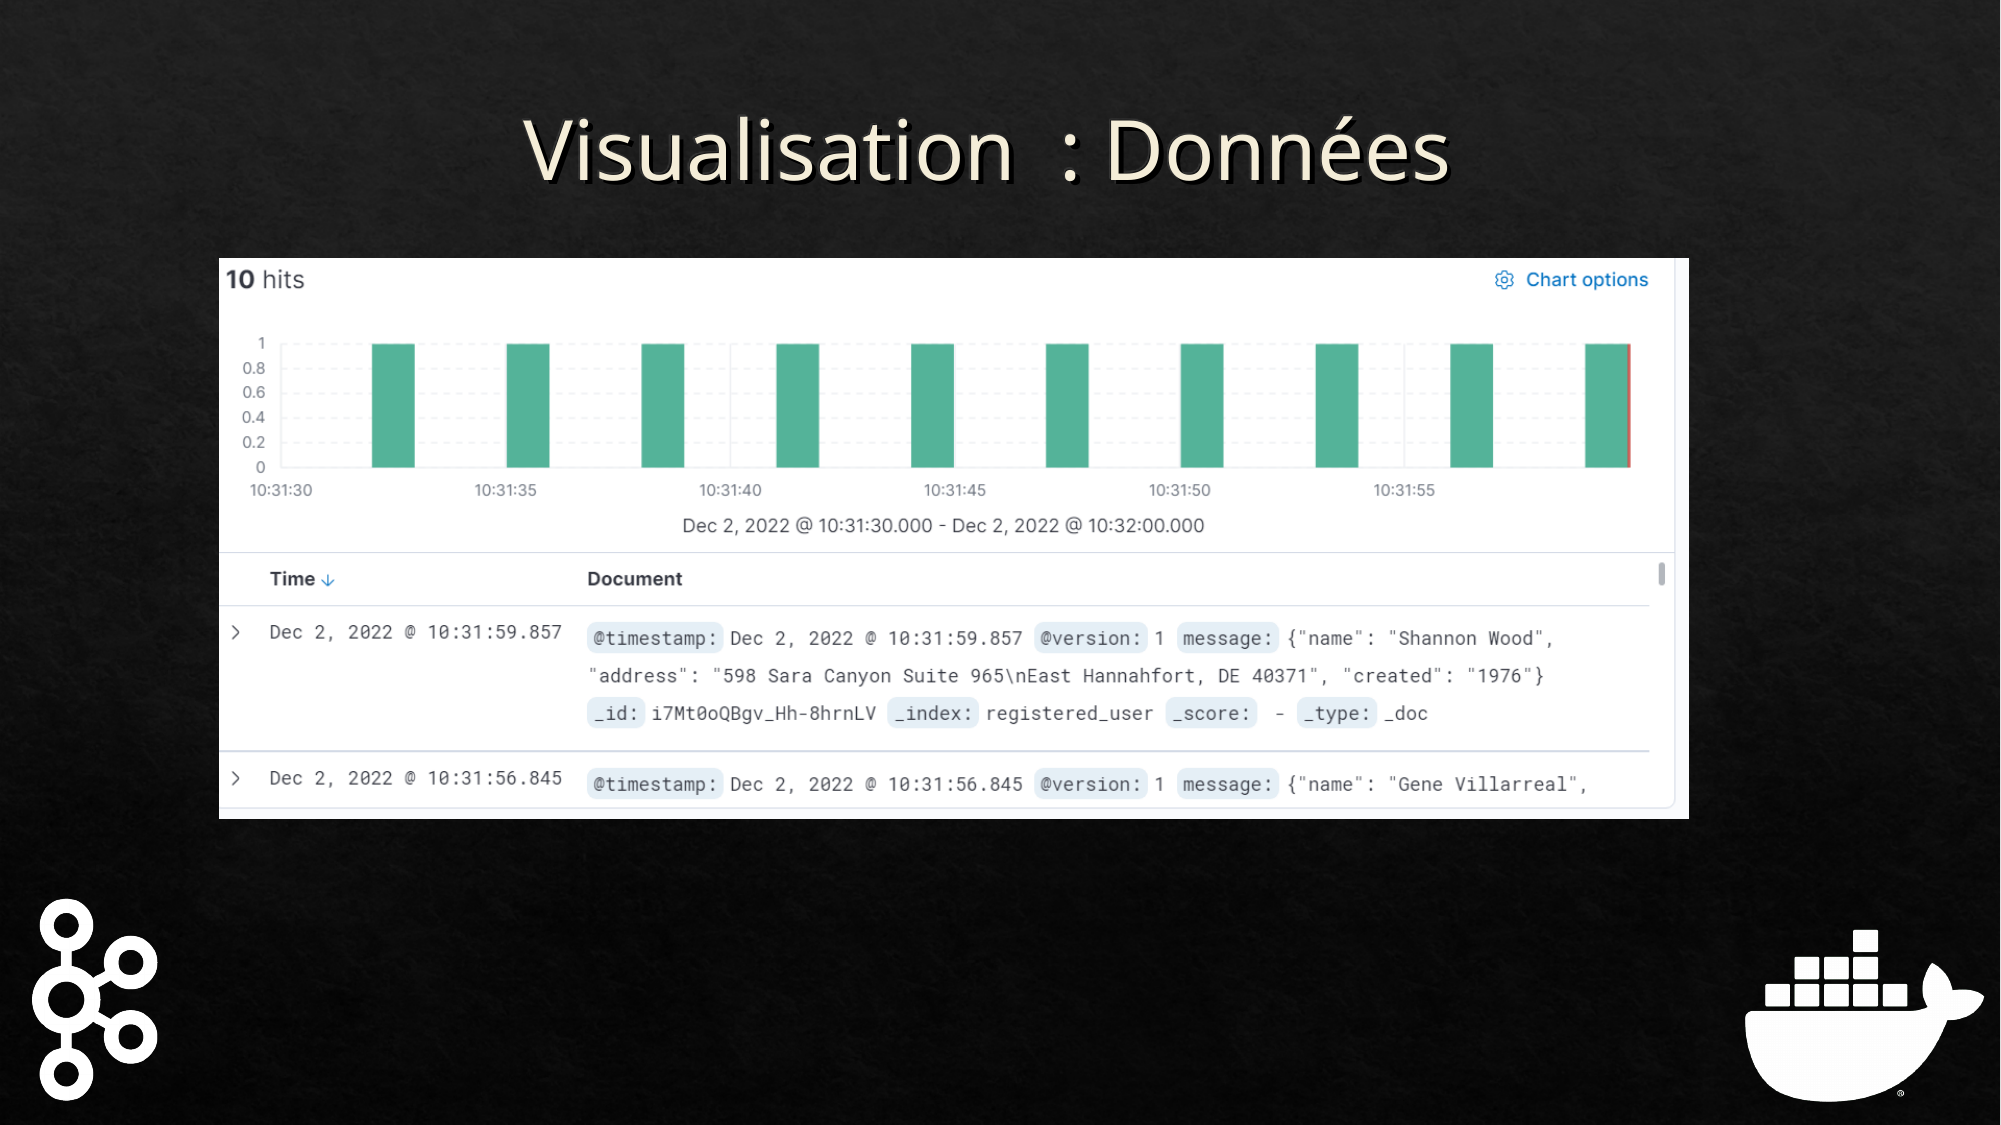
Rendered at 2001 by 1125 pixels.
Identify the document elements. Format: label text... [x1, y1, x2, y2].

picture [0, 874, 220, 1125]
title Visualisation : Données [149, 99, 1849, 307]
picture [1743, 928, 1986, 1103]
picture [219, 258, 1689, 819]
